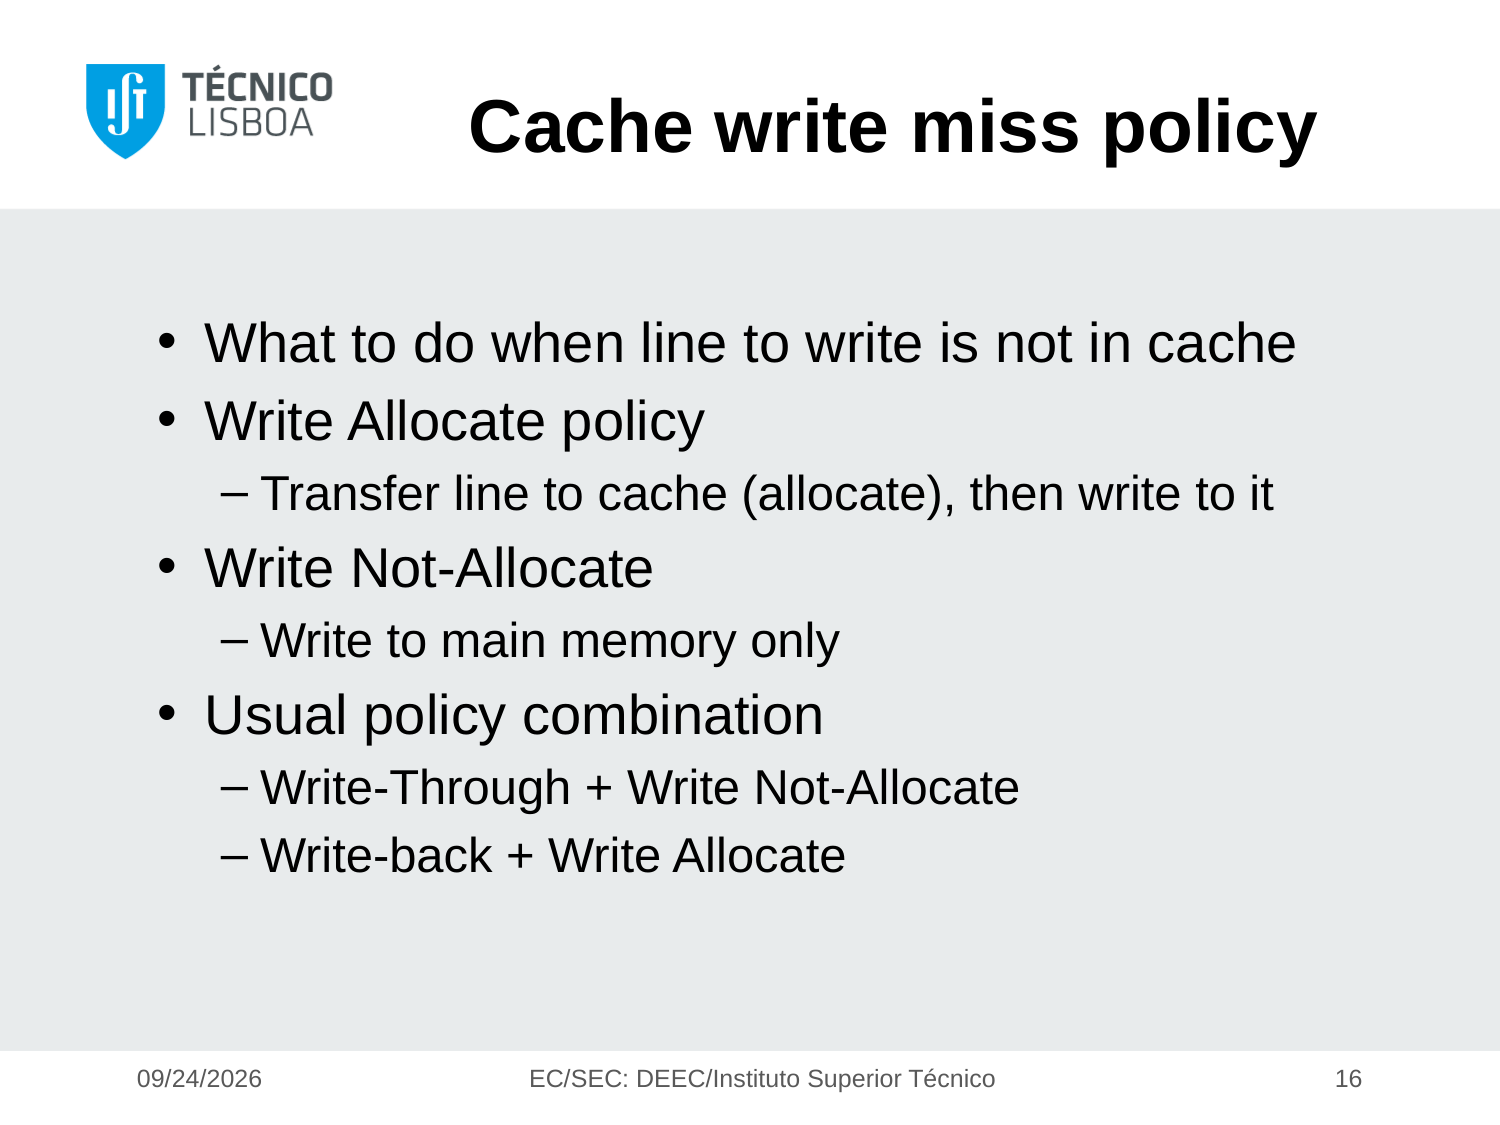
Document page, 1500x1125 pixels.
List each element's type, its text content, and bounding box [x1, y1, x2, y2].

slide_number <number> [1077, 1052, 1378, 1103]
picture [0, 0, 1500, 1125]
list What to do when line to write is not in cache Write Allocate policy Transfer line to cache (allocate), then write to it Write Not-Allocate Write to main memory only Usual policy combination Write-Through + Write Not-Allocate Write-back + Write Allocate [142, 298, 1399, 904]
title Cache write miss policy [453, 51, 1416, 194]
slide_number 12/17/2020 [121, 1052, 425, 1103]
footer EC/SEC: DEEC/Instituto Superior Técnico [512, 1052, 1021, 1103]
